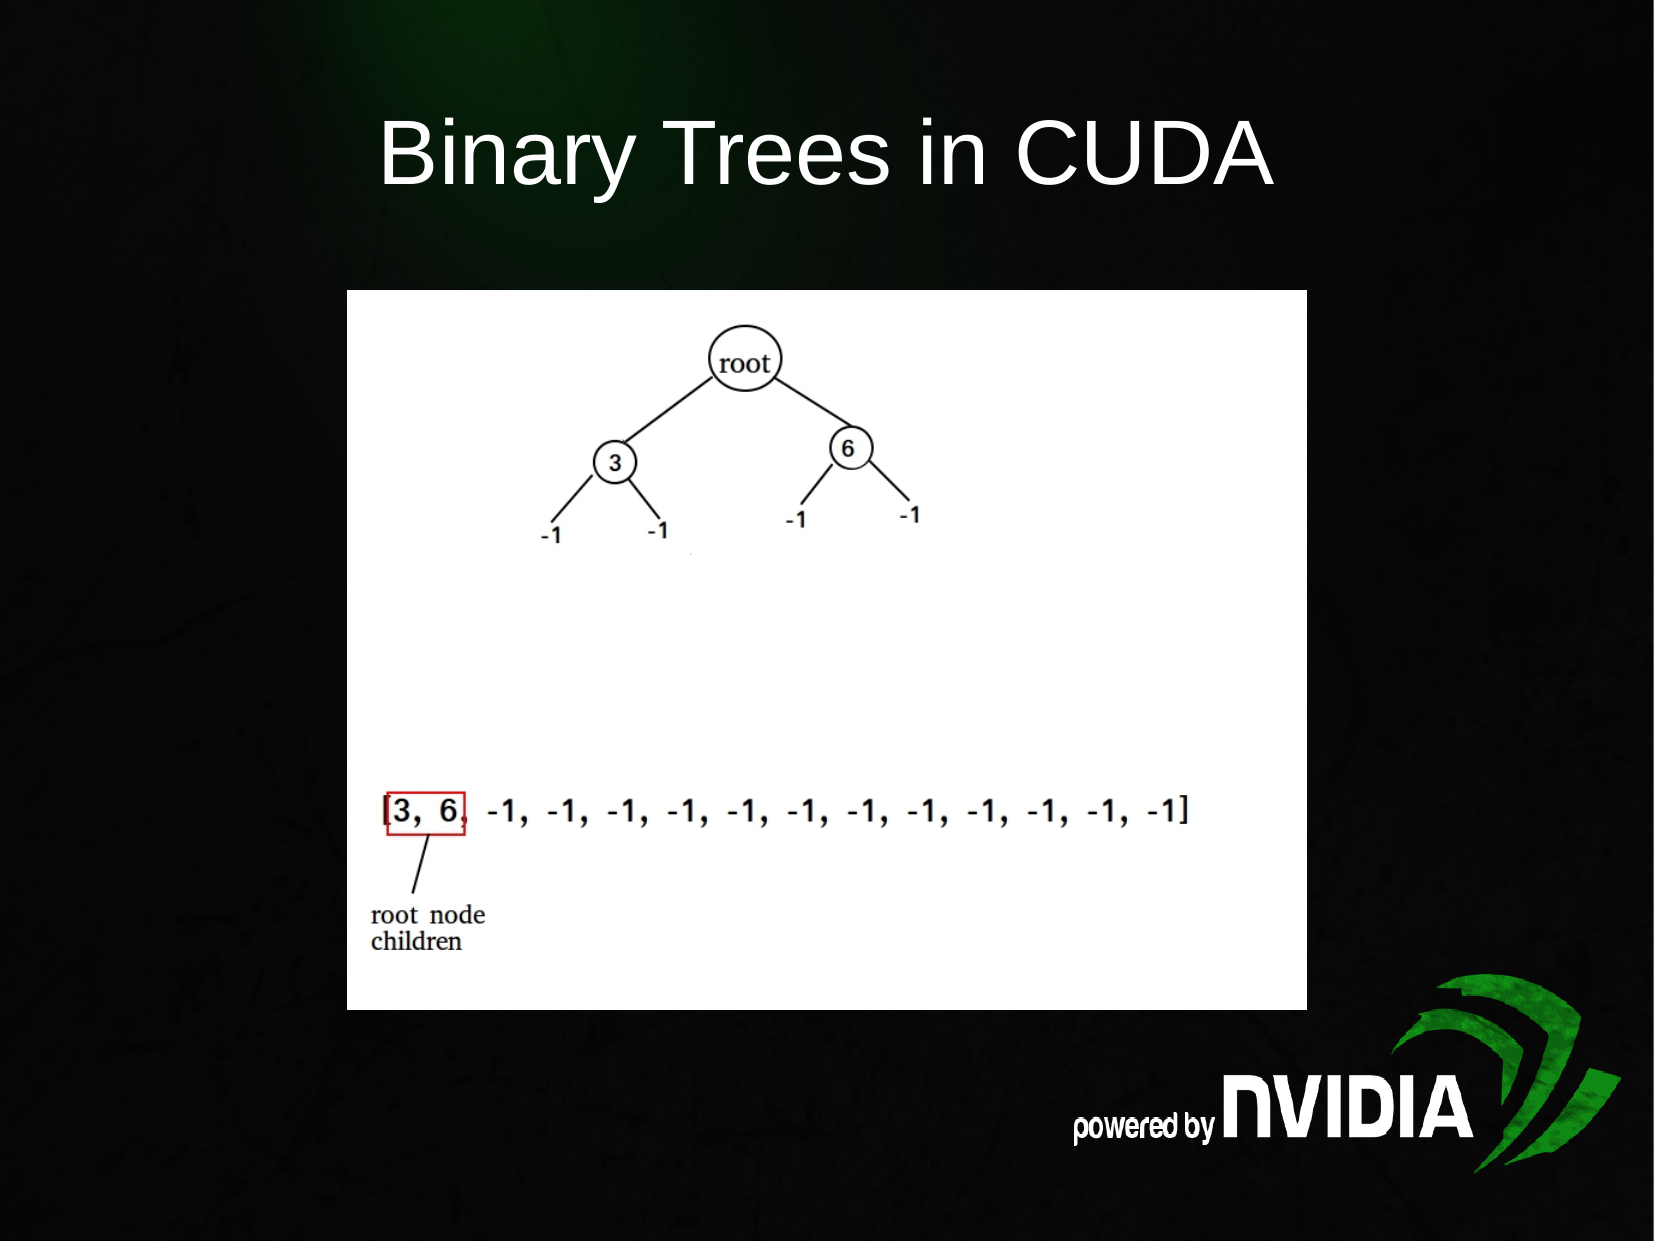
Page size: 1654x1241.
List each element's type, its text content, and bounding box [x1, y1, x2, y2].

title Binary Trees in CUDA [82, 49, 1571, 257]
picture [0, 0, 1654, 1241]
